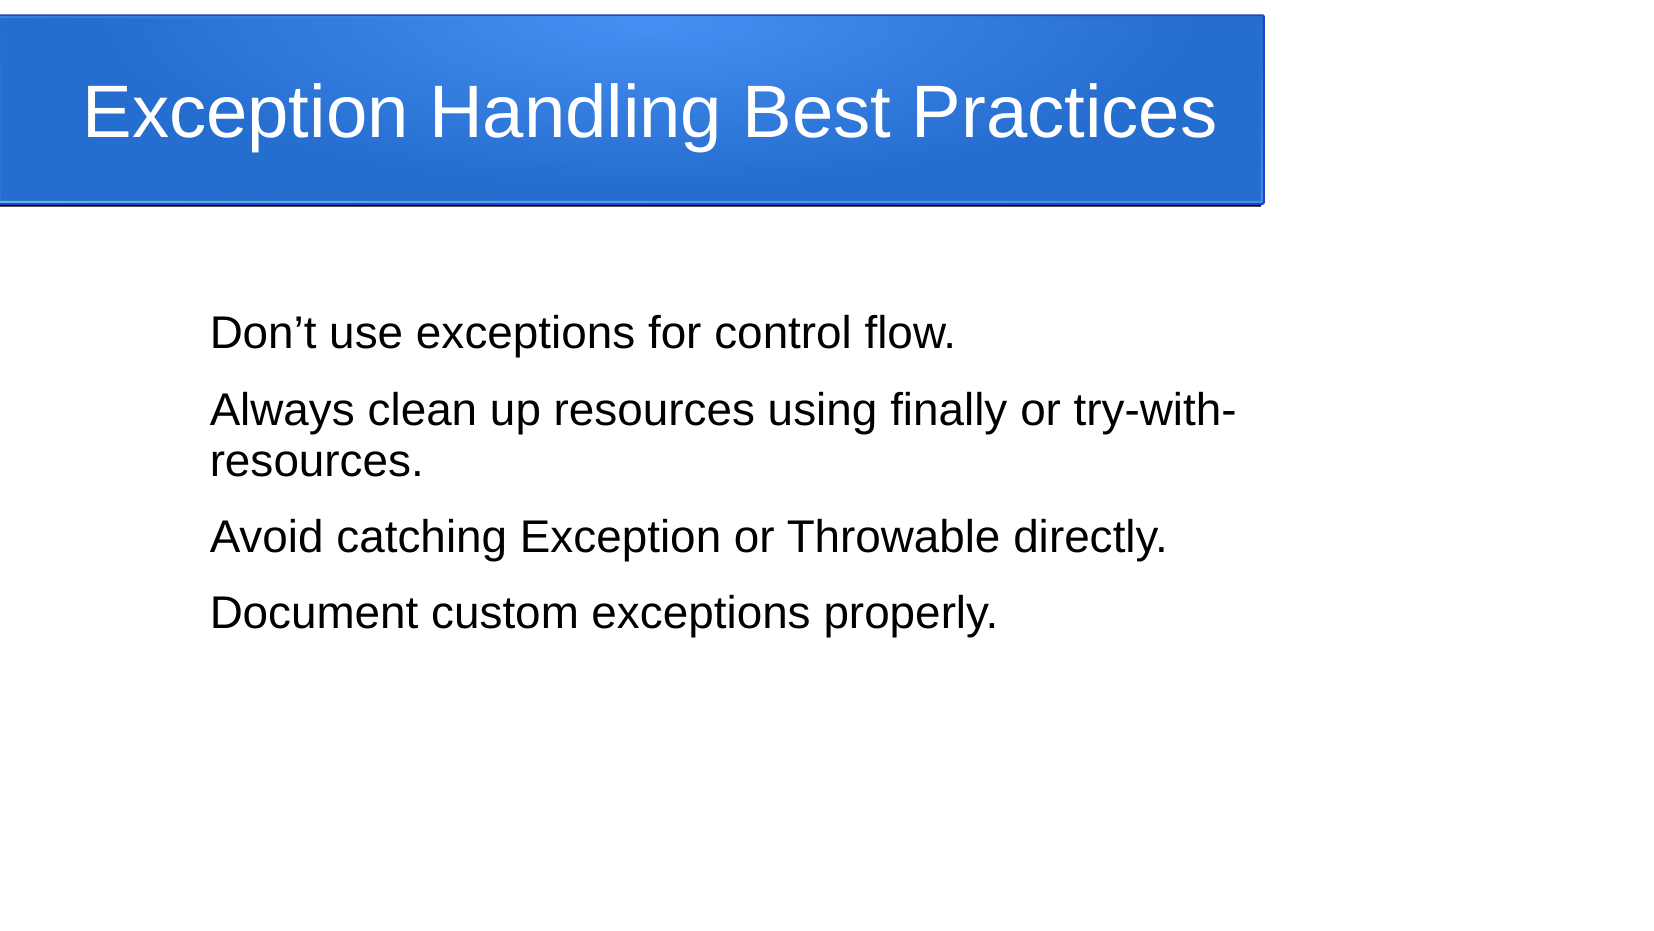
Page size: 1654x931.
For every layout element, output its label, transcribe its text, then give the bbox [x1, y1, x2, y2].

title Exception Handling Best Practices [82, 35, 1235, 189]
text_box Don’t use exceptions for control flow. Always clean up resources using finally or try-with-resources. Avoid catching Exception or Throwable directly. Document custom exceptions properly. [195, 300, 1336, 694]
